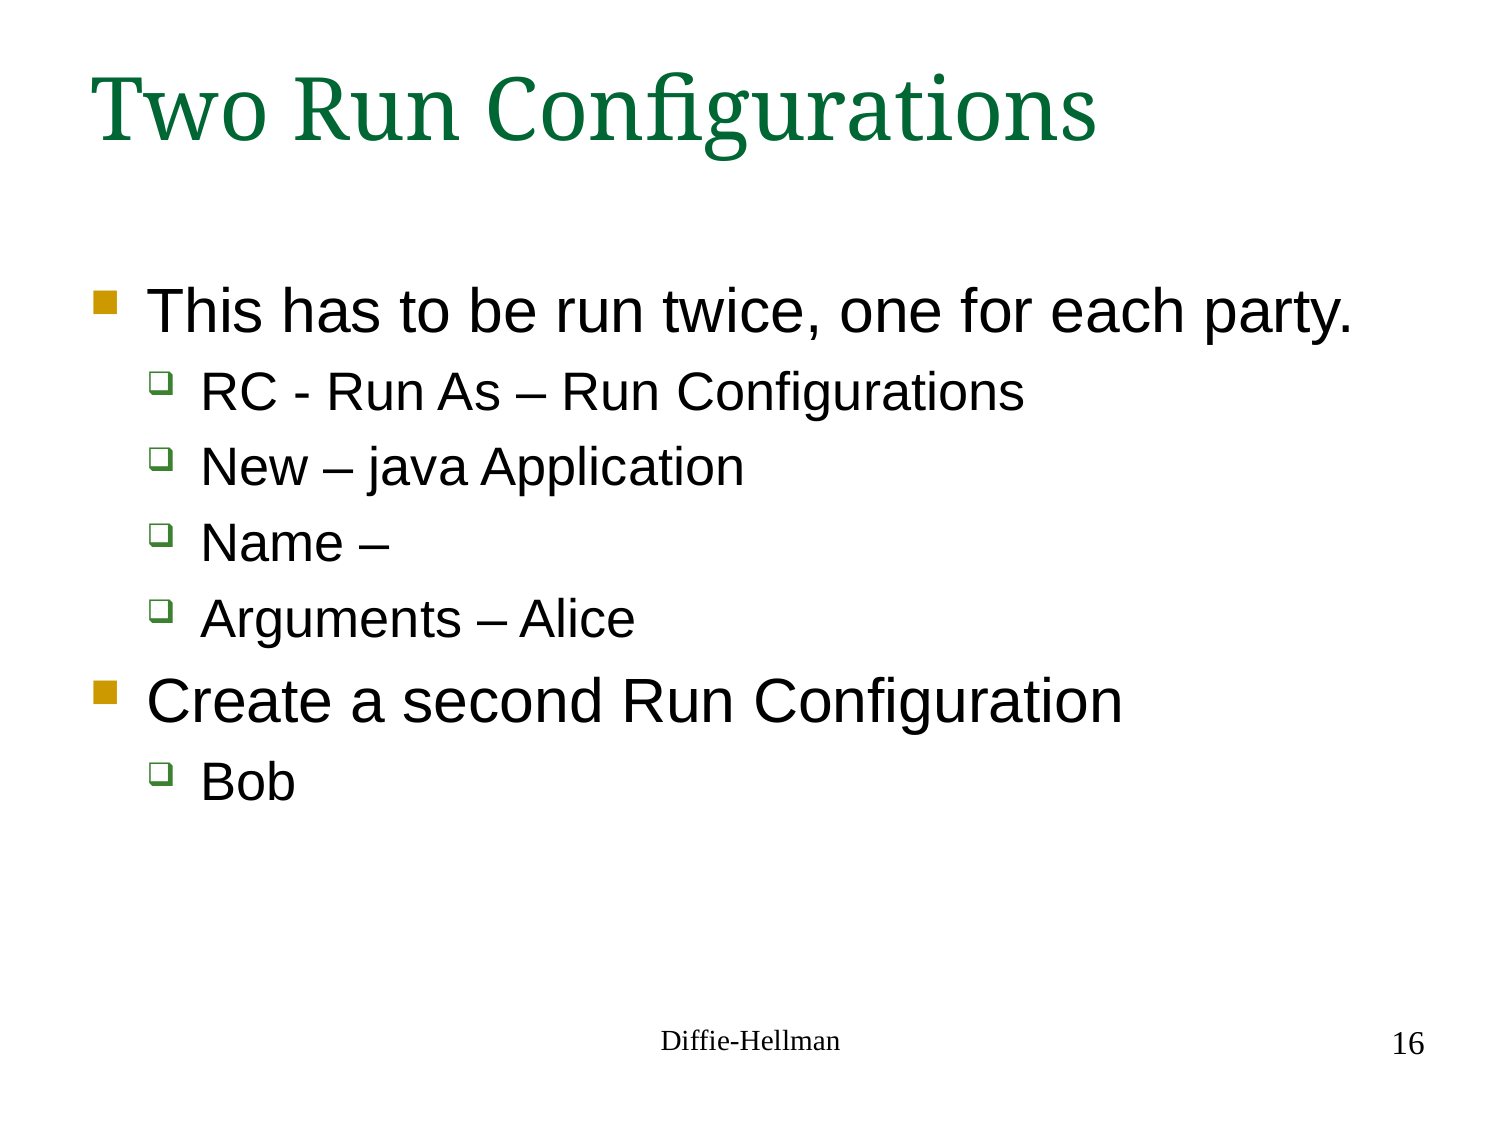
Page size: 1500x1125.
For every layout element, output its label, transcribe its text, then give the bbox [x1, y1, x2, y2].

title Two Run Configurations [75, 45, 1425, 233]
list This has to be run twice, one for each party. RC - Run As – Run Configurations New – java Application Name – Arguments – Alice Create a second Run Configuration Bob [75, 262, 1425, 1006]
